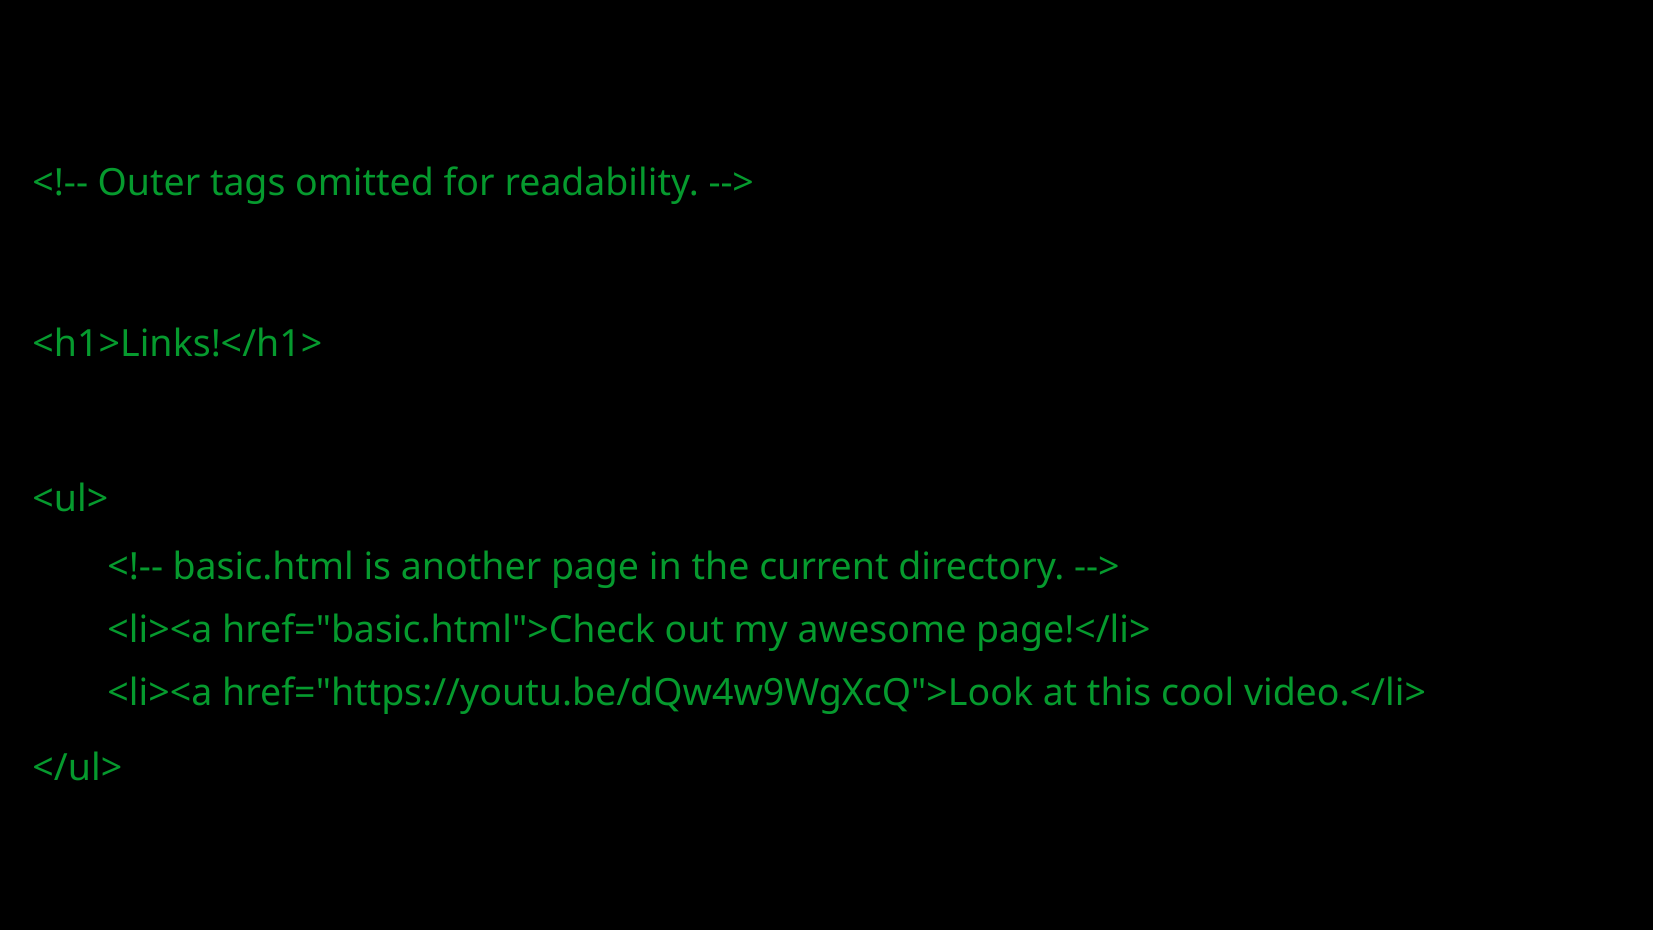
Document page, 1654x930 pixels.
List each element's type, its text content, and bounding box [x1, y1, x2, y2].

text_box <!-- Outer tags omitted for readability. --> <h1>Links!</h1> <ul> <!-- basic.html is another page in the current directory. --> <li><a href="basic.html">Check out my awesome page!</li> <li><a href="https://youtu.be/dQw4w9WgXcQ">Look at this cool video.</li> </ul> [17, 147, 1653, 786]
